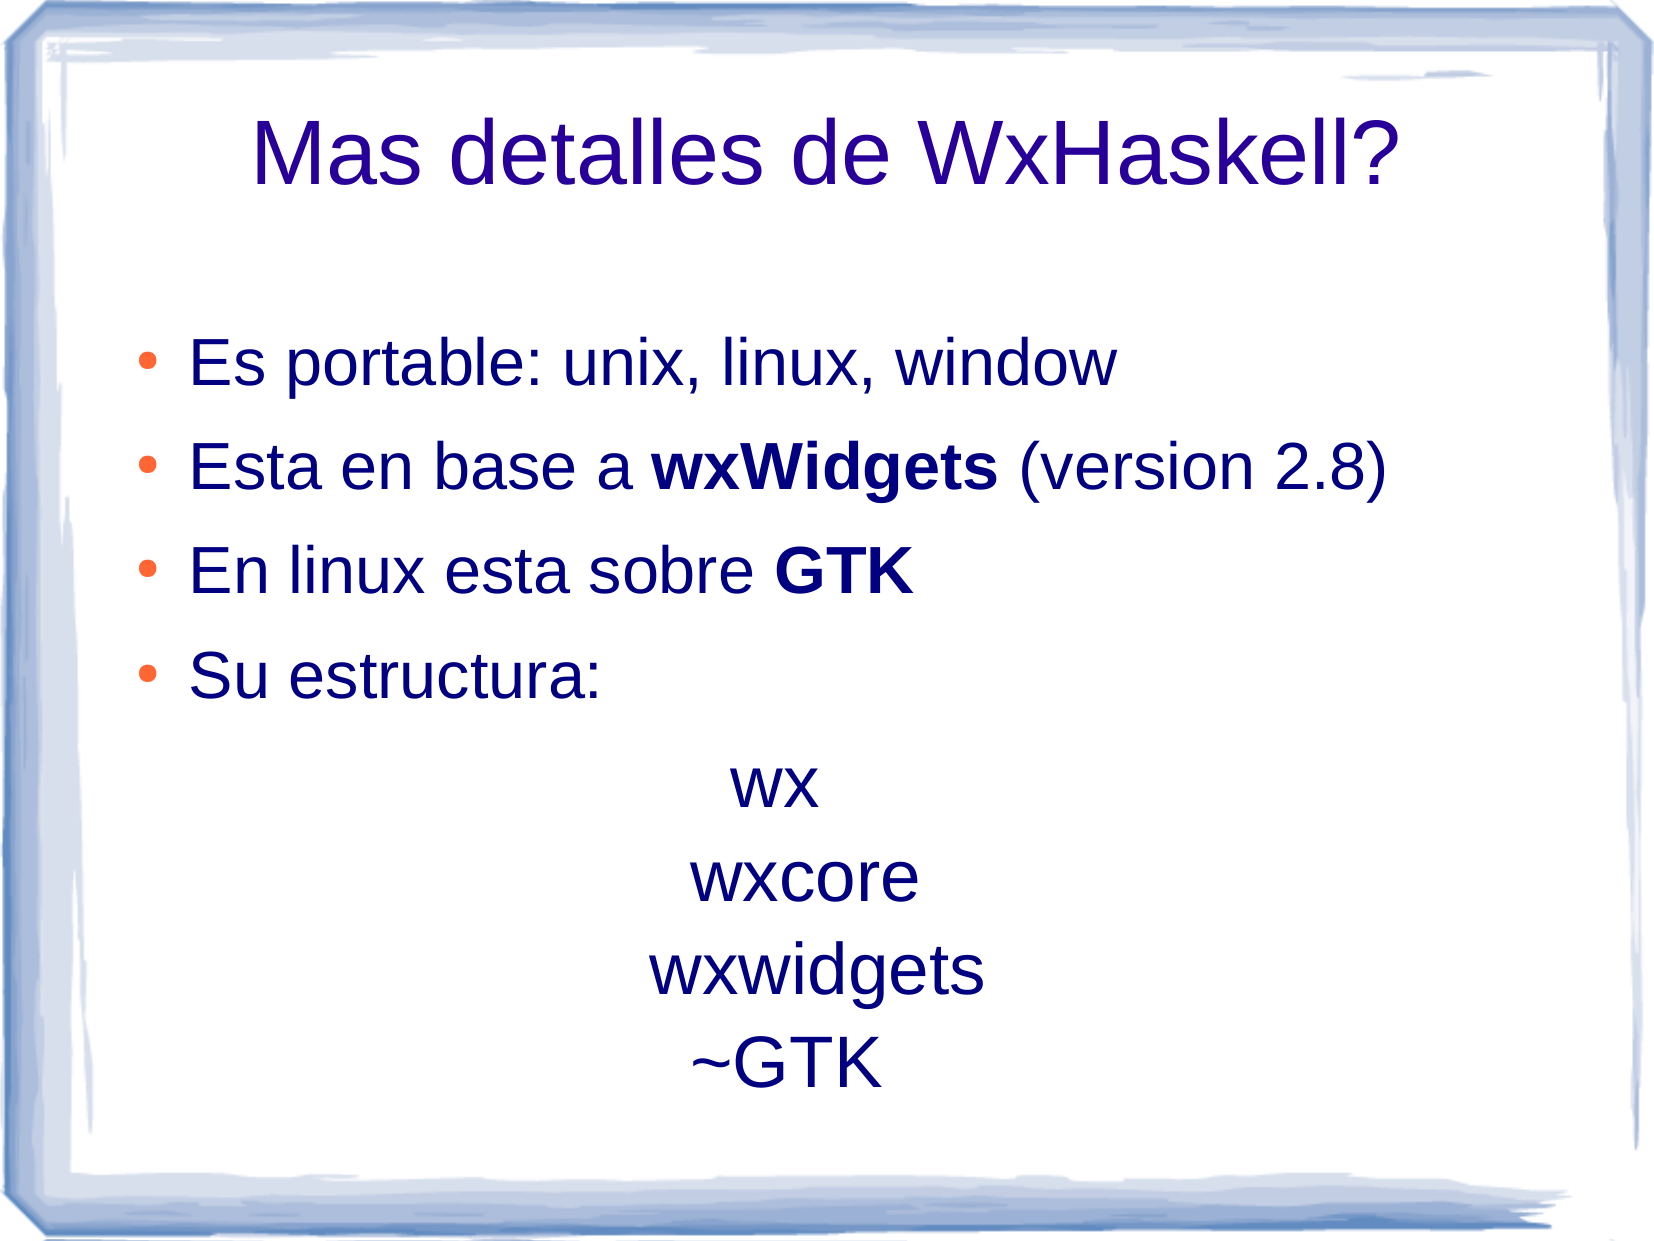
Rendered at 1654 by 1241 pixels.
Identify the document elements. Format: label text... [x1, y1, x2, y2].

picture [0, 0, 1654, 1241]
title Mas detalles de WxHaskell? [82, 49, 1571, 257]
list Es portable: unix, linux, window Esta en base a wxWidgets (version 2.8) En linux esta sobre GTK Su estructura: wx wxcore wxwidgets ~GTK [118, 324, 1571, 1104]
